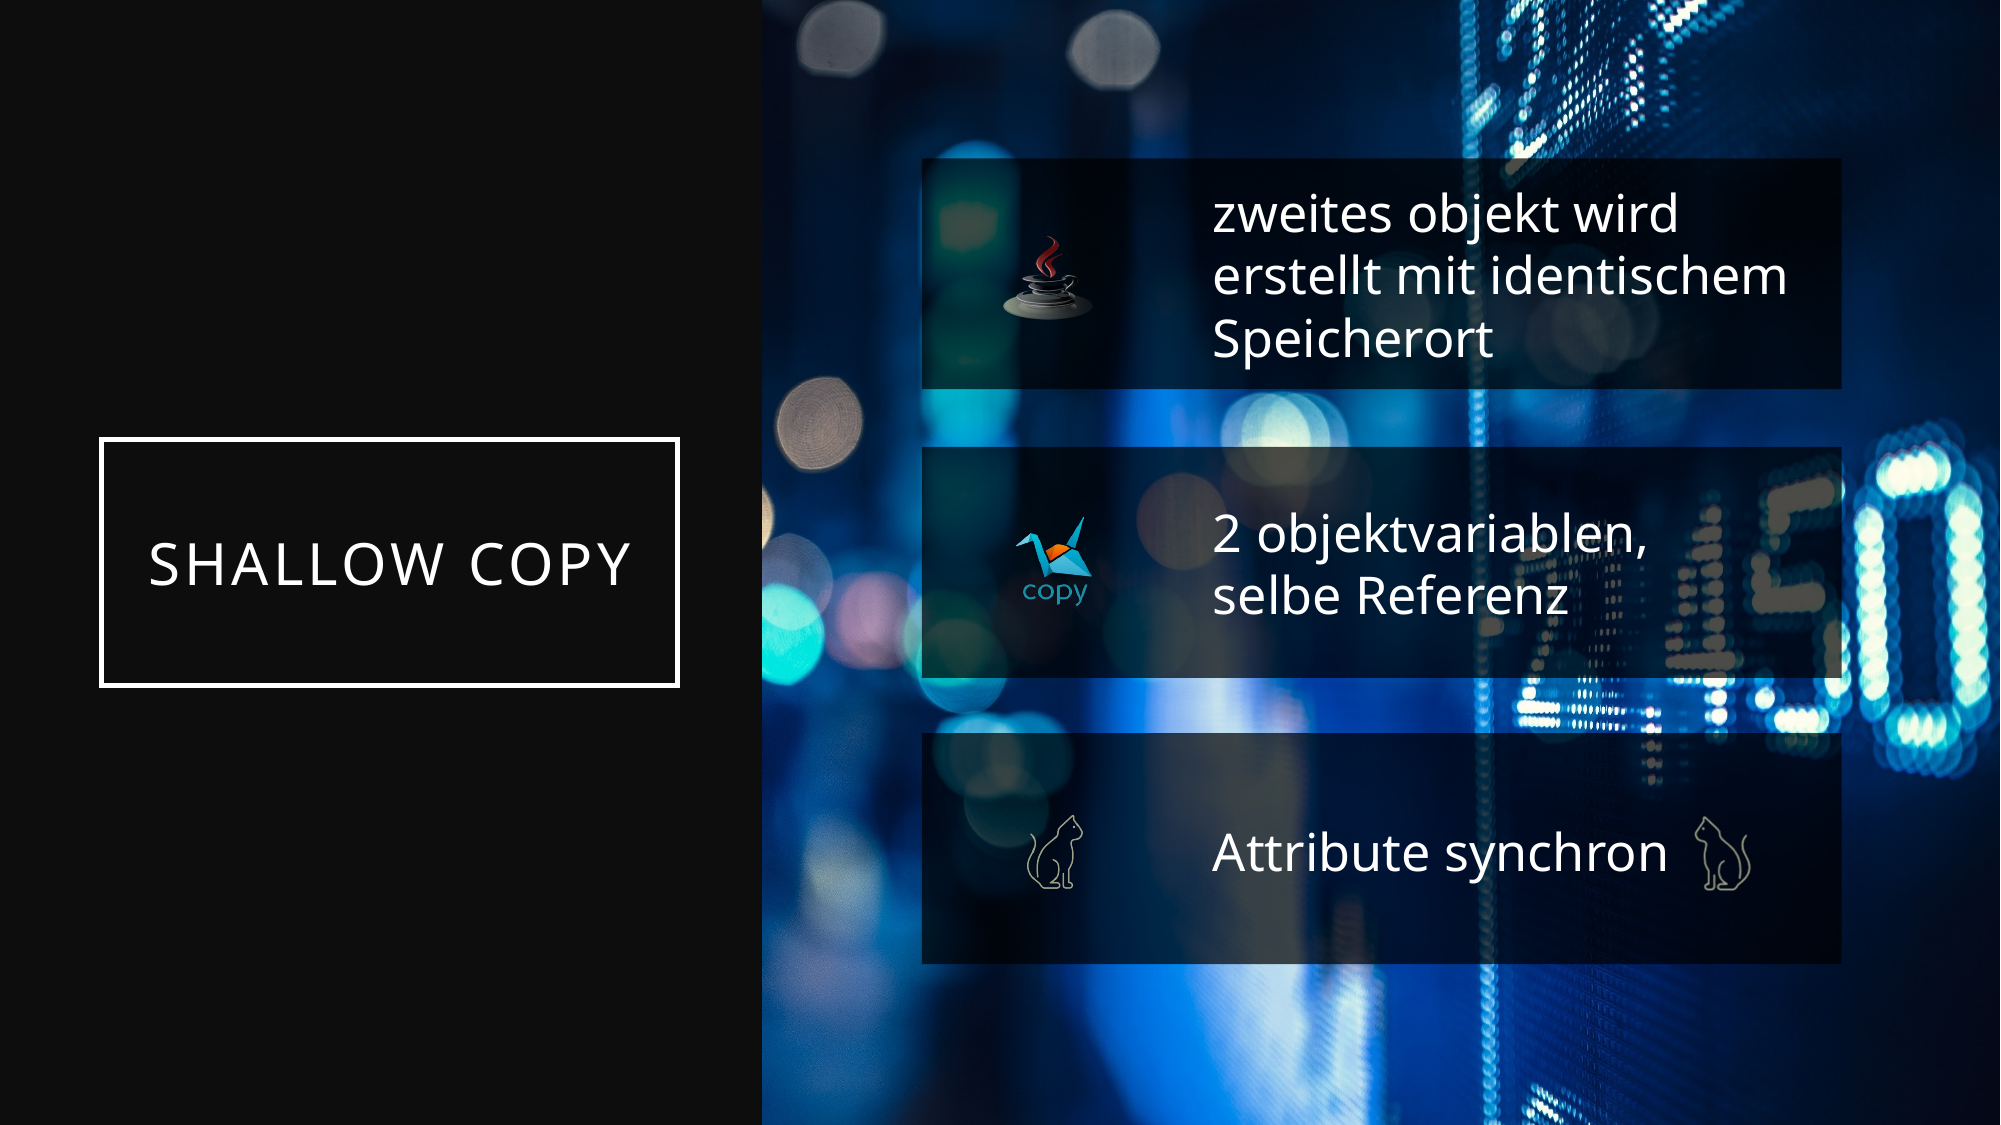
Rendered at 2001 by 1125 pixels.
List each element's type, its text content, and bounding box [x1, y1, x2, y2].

text_box [921, 446, 1188, 678]
text_box Attribute synchron [1188, 735, 1842, 967]
picture [762, 0, 2000, 1125]
text_box [921, 158, 1188, 390]
title Shallow copy [101, 439, 678, 686]
picture [1533, 0, 1542, 7]
text_box 2 objektvariablen, selbe Referenz [1188, 446, 1842, 678]
text_box [921, 733, 1842, 965]
text_box [0, 0, 762, 1125]
text_box zweites objekt wird erstellt mit identischem Speicherort [1188, 158, 1842, 390]
